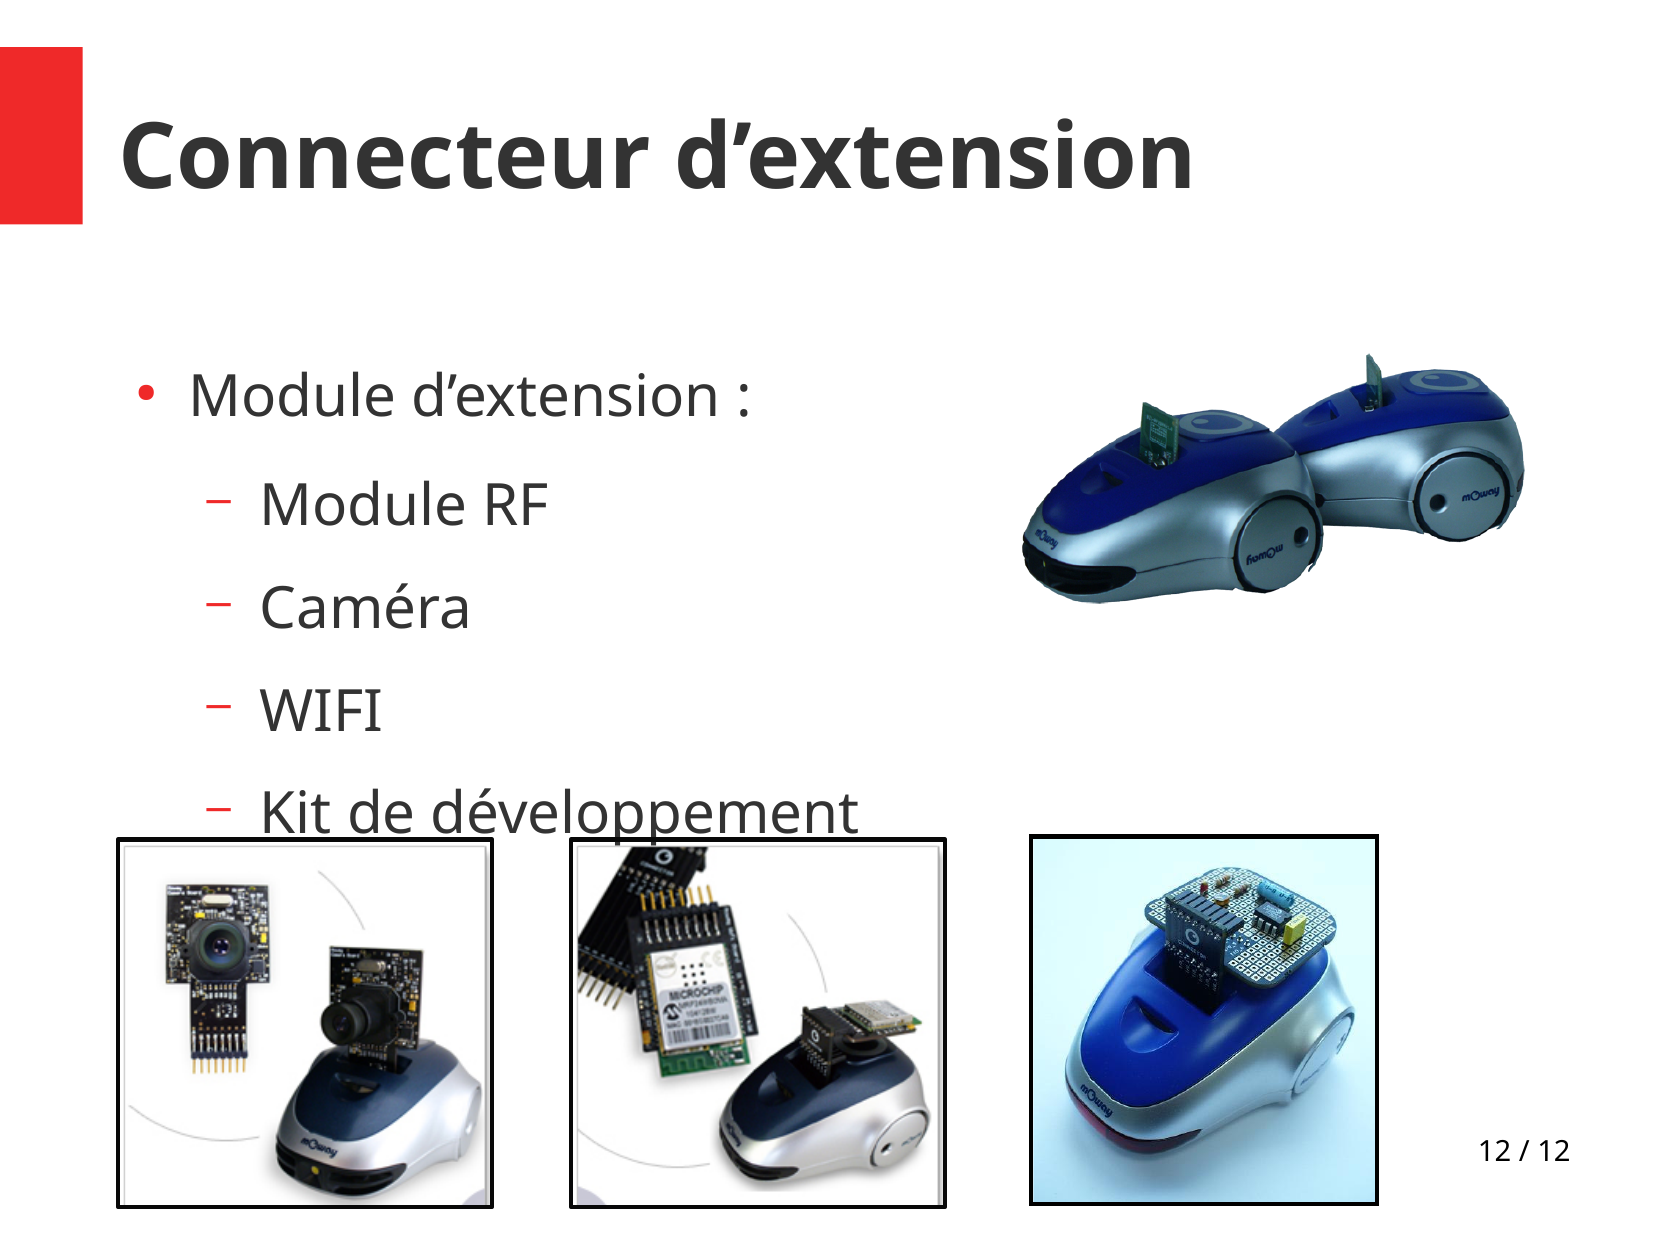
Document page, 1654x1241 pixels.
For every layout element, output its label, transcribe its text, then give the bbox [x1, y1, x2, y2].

picture [572, 841, 944, 1205]
title Connecteur d’extension [118, 49, 1571, 257]
list Module d’extension : Module RF Caméra WIFI Kit de développement [118, 354, 934, 1074]
picture [1033, 838, 1375, 1202]
picture [1021, 314, 1631, 674]
picture [119, 841, 491, 1205]
